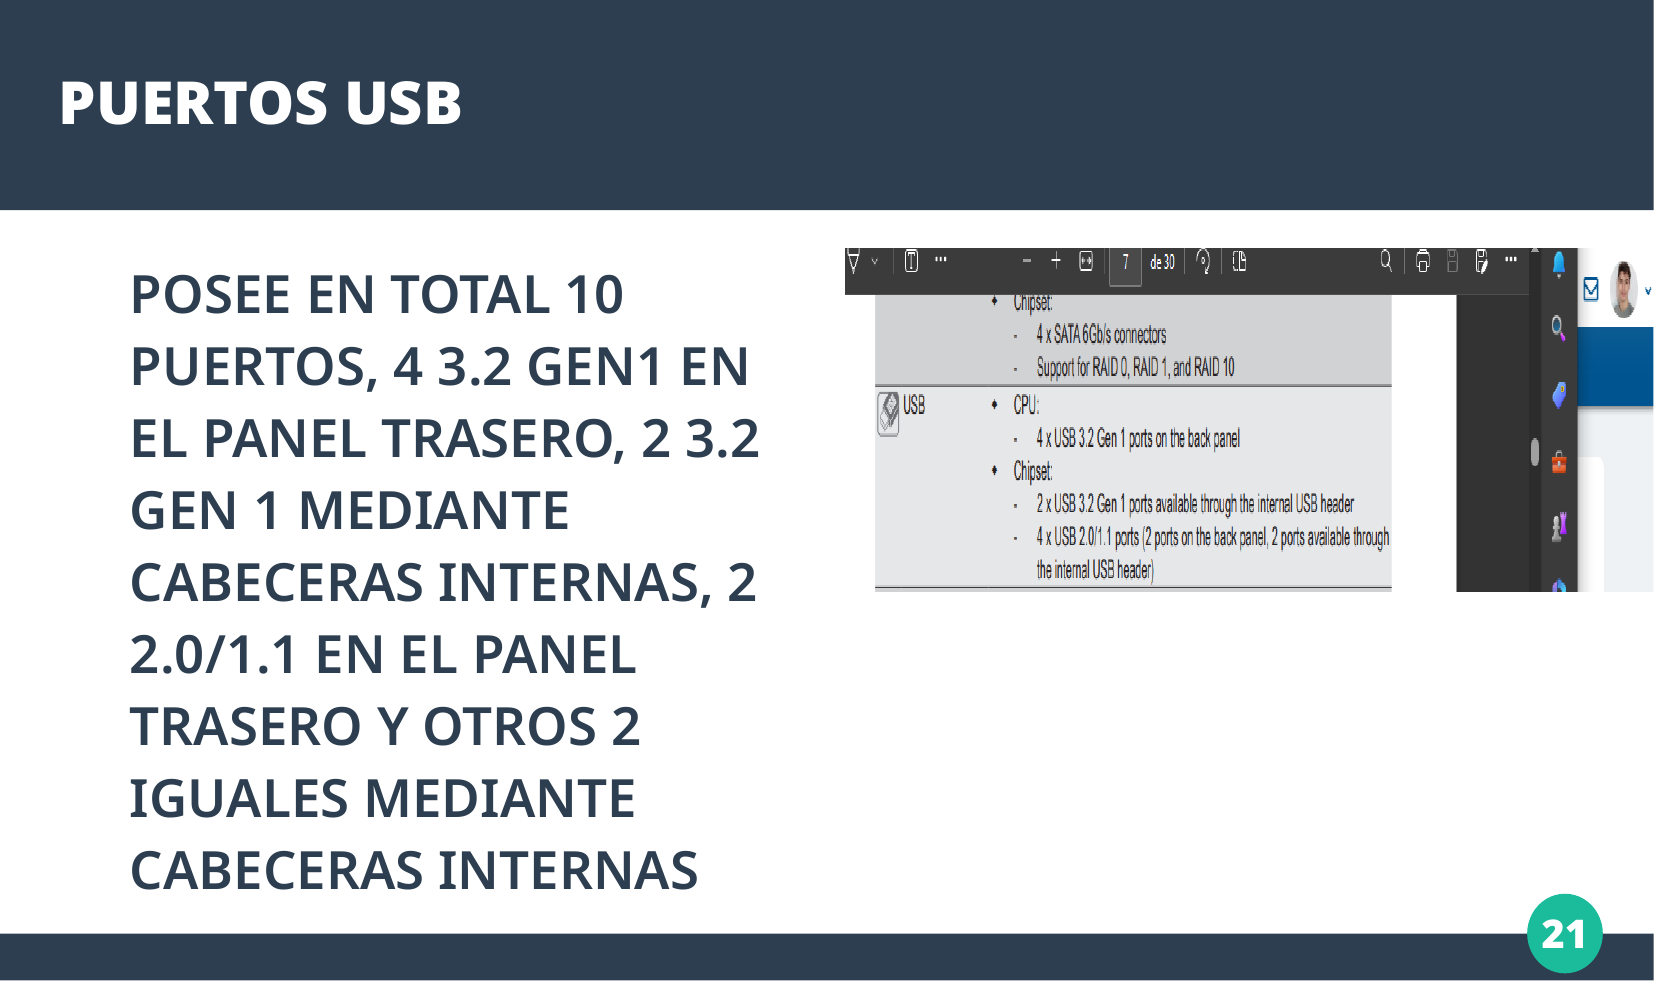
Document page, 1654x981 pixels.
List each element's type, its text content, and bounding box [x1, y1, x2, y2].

list POSEE EN TOTAL 10 PUERTOS, 4 3.2 GEN1 EN EL PANEL TRASERO, 2 3.2 GEN 1 MEDIANTE CABECERAS INTERNAS, 2 2.0/1.1 EN EL PANEL TRASERO Y OTROS 2 IGUALES MEDIANTE CABECERAS INTERNAS [59, 256, 809, 911]
picture [845, 248, 1654, 592]
title PUERTOS USB [59, 38, 1595, 164]
